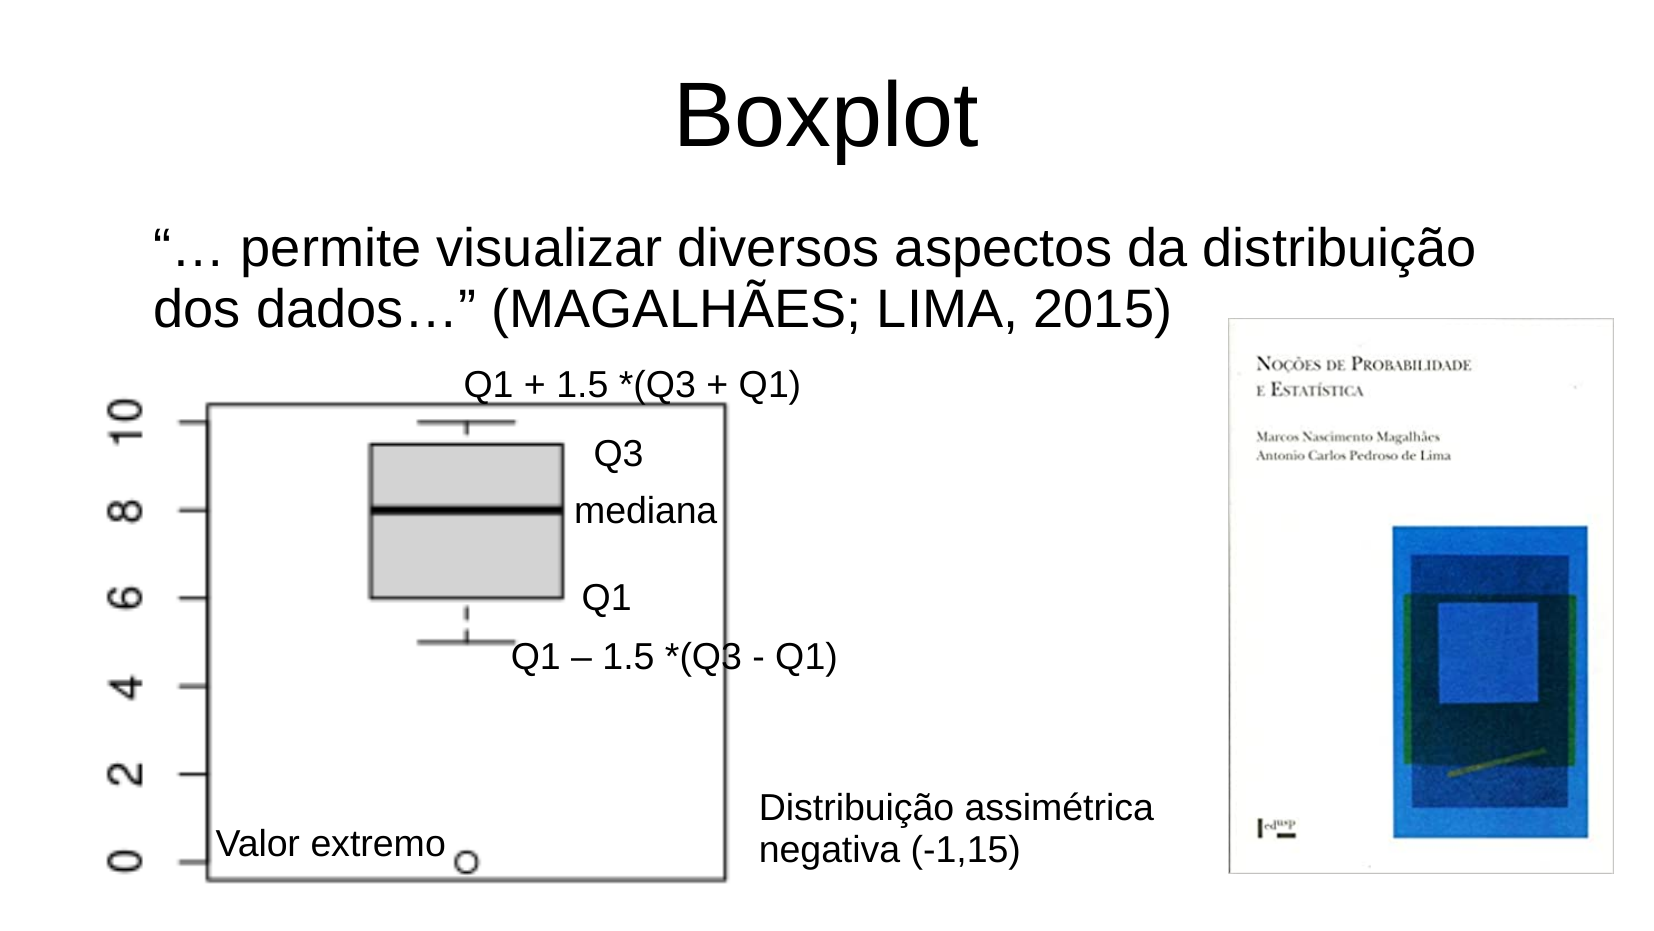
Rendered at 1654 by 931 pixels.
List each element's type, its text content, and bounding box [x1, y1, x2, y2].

picture [1228, 318, 1614, 875]
text_box mediana [559, 482, 733, 539]
text_box Q1 + 1.5 *(Q3 + Q1) [448, 356, 1099, 414]
text_box Q1 – 1.5 *(Q3 - Q1) [496, 628, 1146, 686]
list “… permite visualizar diversos aspectos da distribuição dos dados…” (MAGALHÃES; LIMA, 2015) [82, 217, 1571, 758]
text_box Q1 [566, 569, 647, 626]
text_box Valor extremo [200, 814, 650, 898]
title Boxplot [82, 37, 1571, 193]
text_box Distribuição assimétrica negativa (-1,15) [744, 779, 1193, 922]
picture [13, 366, 780, 898]
text_box Q3 [578, 425, 662, 482]
